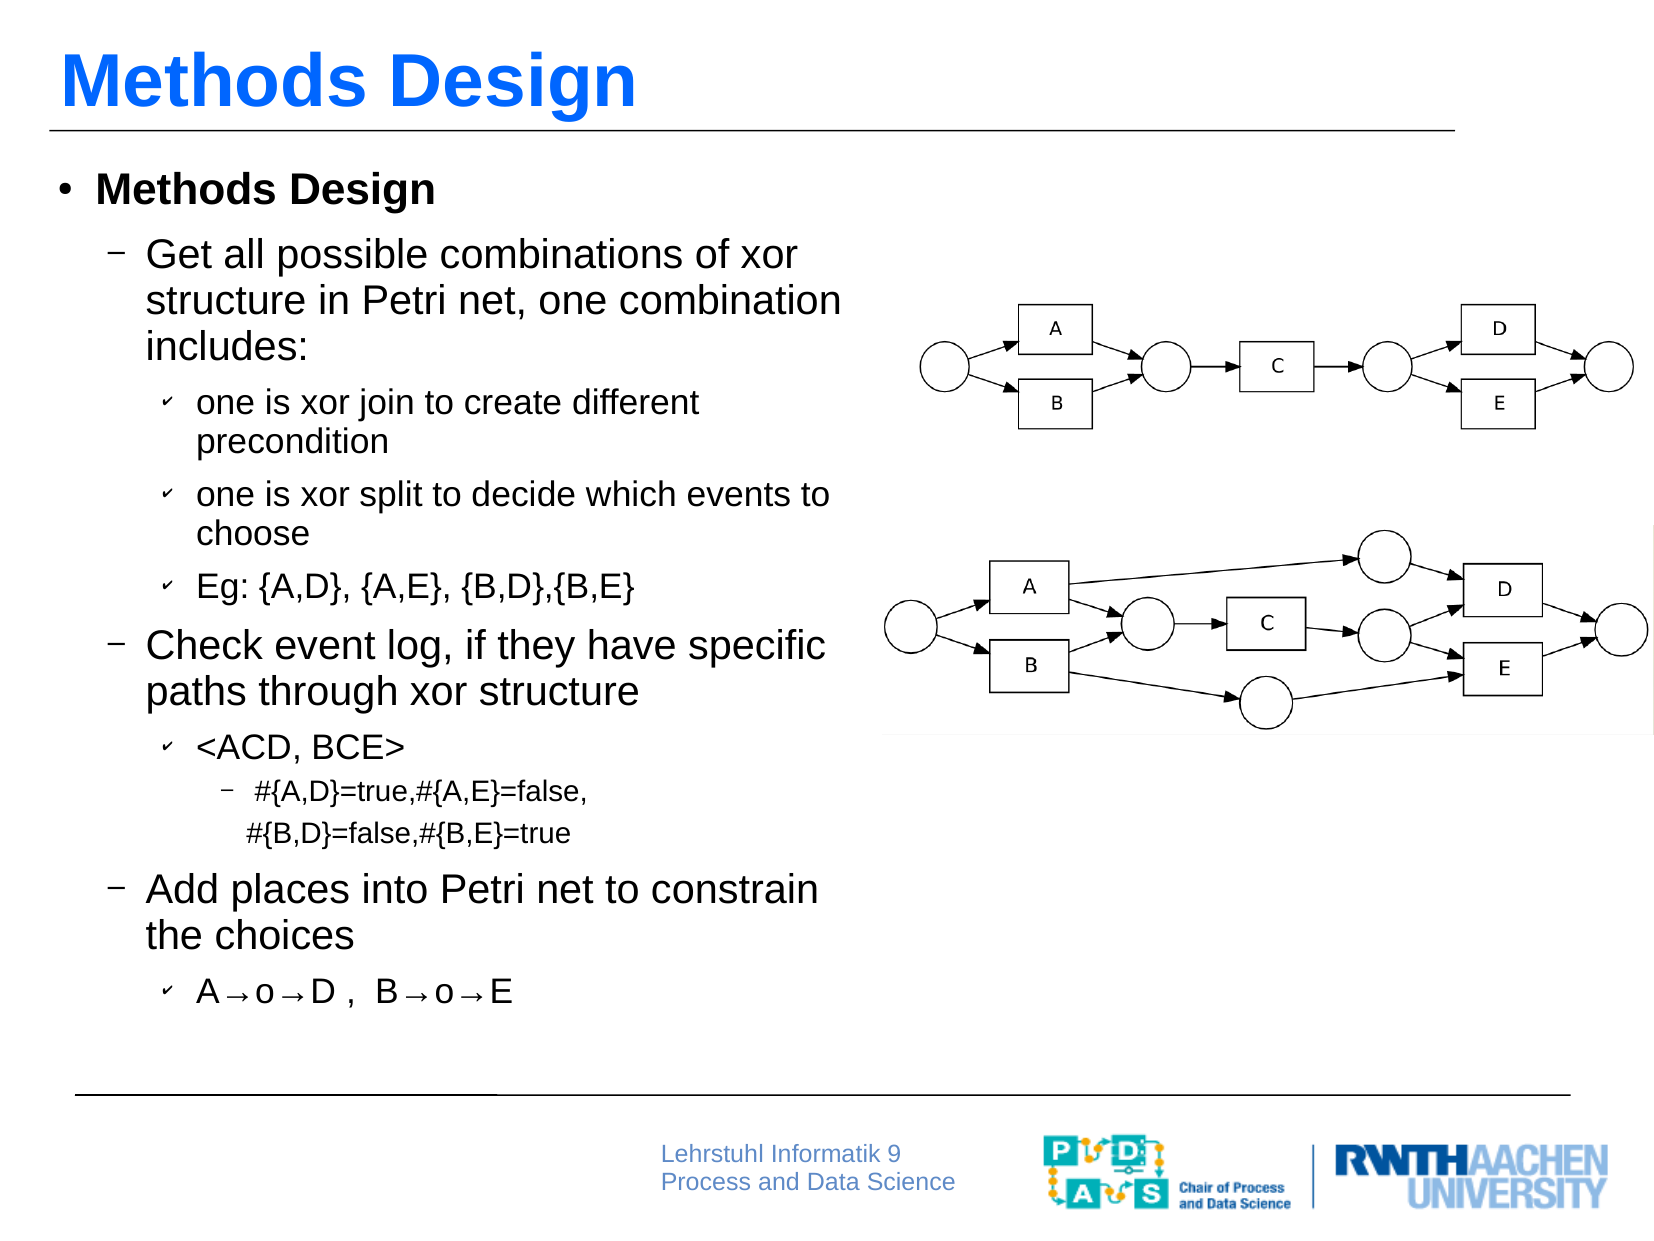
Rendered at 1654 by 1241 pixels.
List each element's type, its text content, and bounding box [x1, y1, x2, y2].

title Methods Design [60, 30, 1549, 131]
list Methods Design Get all possible combinations of xor structure in Petri net, one combination includes: one is xor join to create different precondition one is xor split to decide which events to choose Eg: {A,D}, {A,E}, {B,D},{B,E} Check event log, if they have specific paths through xor structure <ACD, BCE> #{A,D}=true,#{A,E}=false, #{B,D}=false,#{B,E}=true Add places into Petri net to constrain the choices A→o→D , B→o→E [45, 165, 886, 1021]
picture [915, 299, 1636, 433]
picture [1005, 1090, 1647, 1241]
picture [882, 525, 1654, 736]
